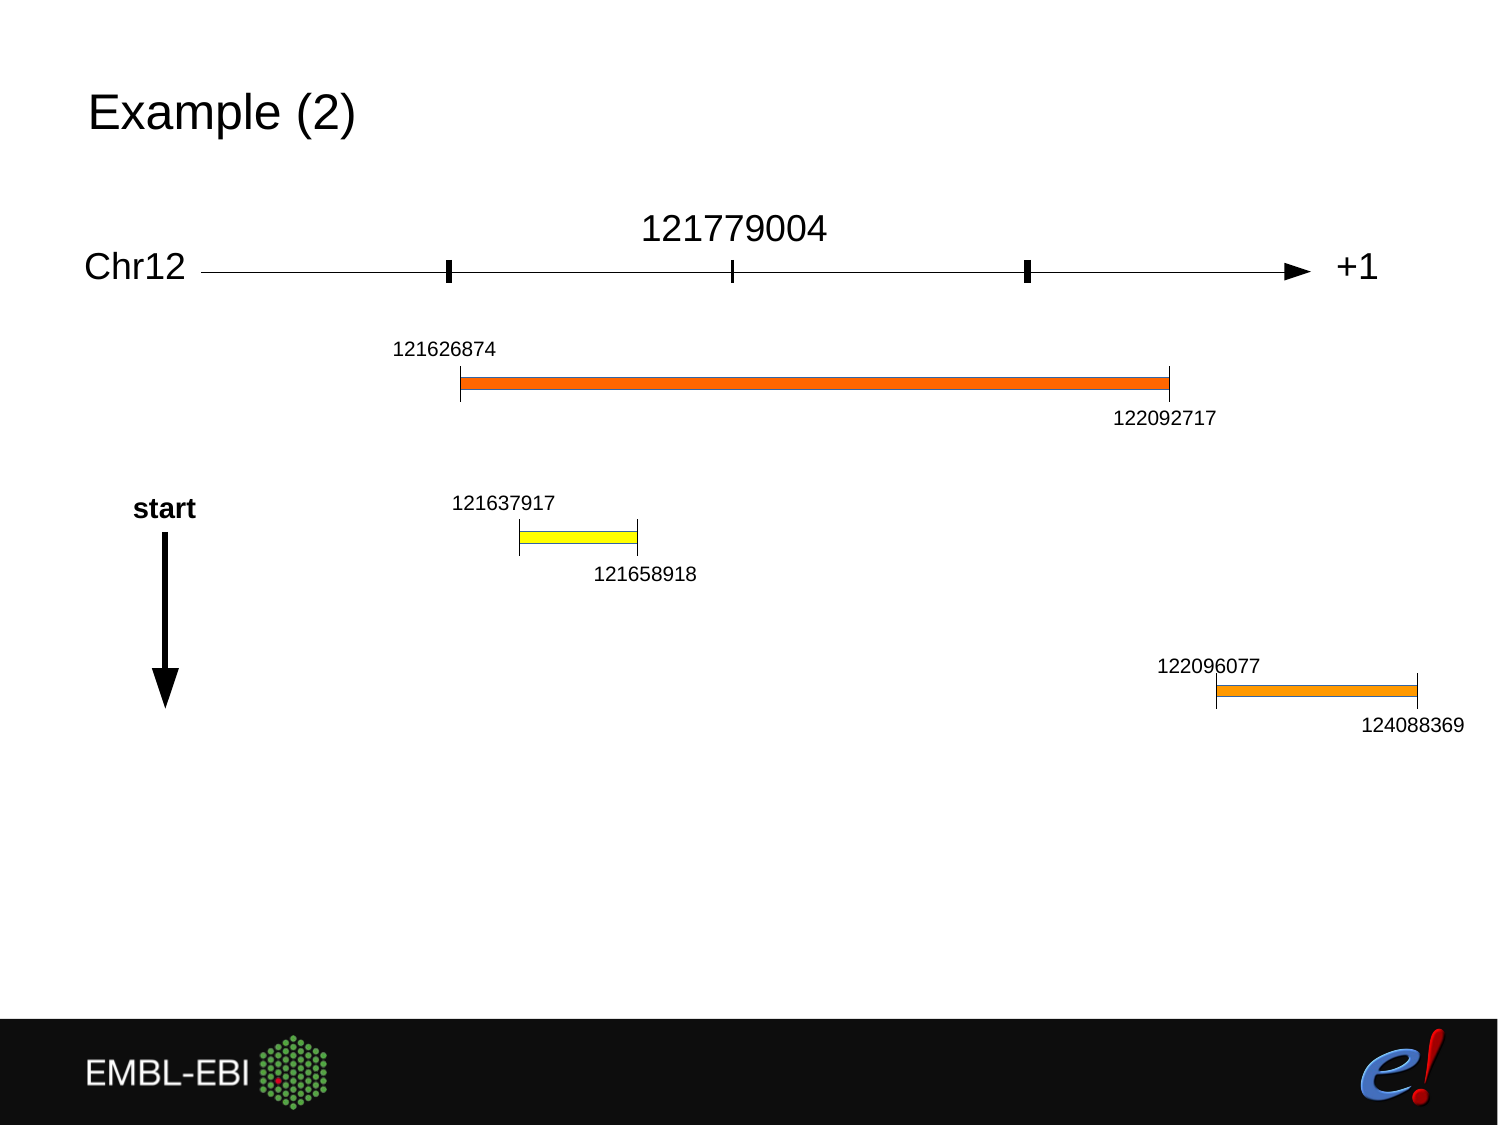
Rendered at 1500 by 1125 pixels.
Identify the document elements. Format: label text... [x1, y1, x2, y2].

text_box 122092717 [1098, 398, 1232, 438]
text_box [461, 377, 1169, 390]
text_box 121626874 [377, 330, 512, 369]
text_box 122096077 [1142, 646, 1276, 686]
picture [87, 1035, 327, 1110]
picture [1357, 1026, 1448, 1112]
text_box [1217, 685, 1417, 697]
title Example (2) [87, 50, 1425, 175]
text_box 124088369 [1346, 706, 1480, 745]
text_box +1 [1321, 238, 1394, 296]
text_box 121658918 [578, 555, 712, 594]
text_box 121637917 [437, 484, 571, 523]
text_box [520, 531, 637, 544]
text_box 121779004 [625, 200, 843, 257]
text_box start [118, 484, 212, 532]
text_box Chr12 [69, 238, 201, 296]
